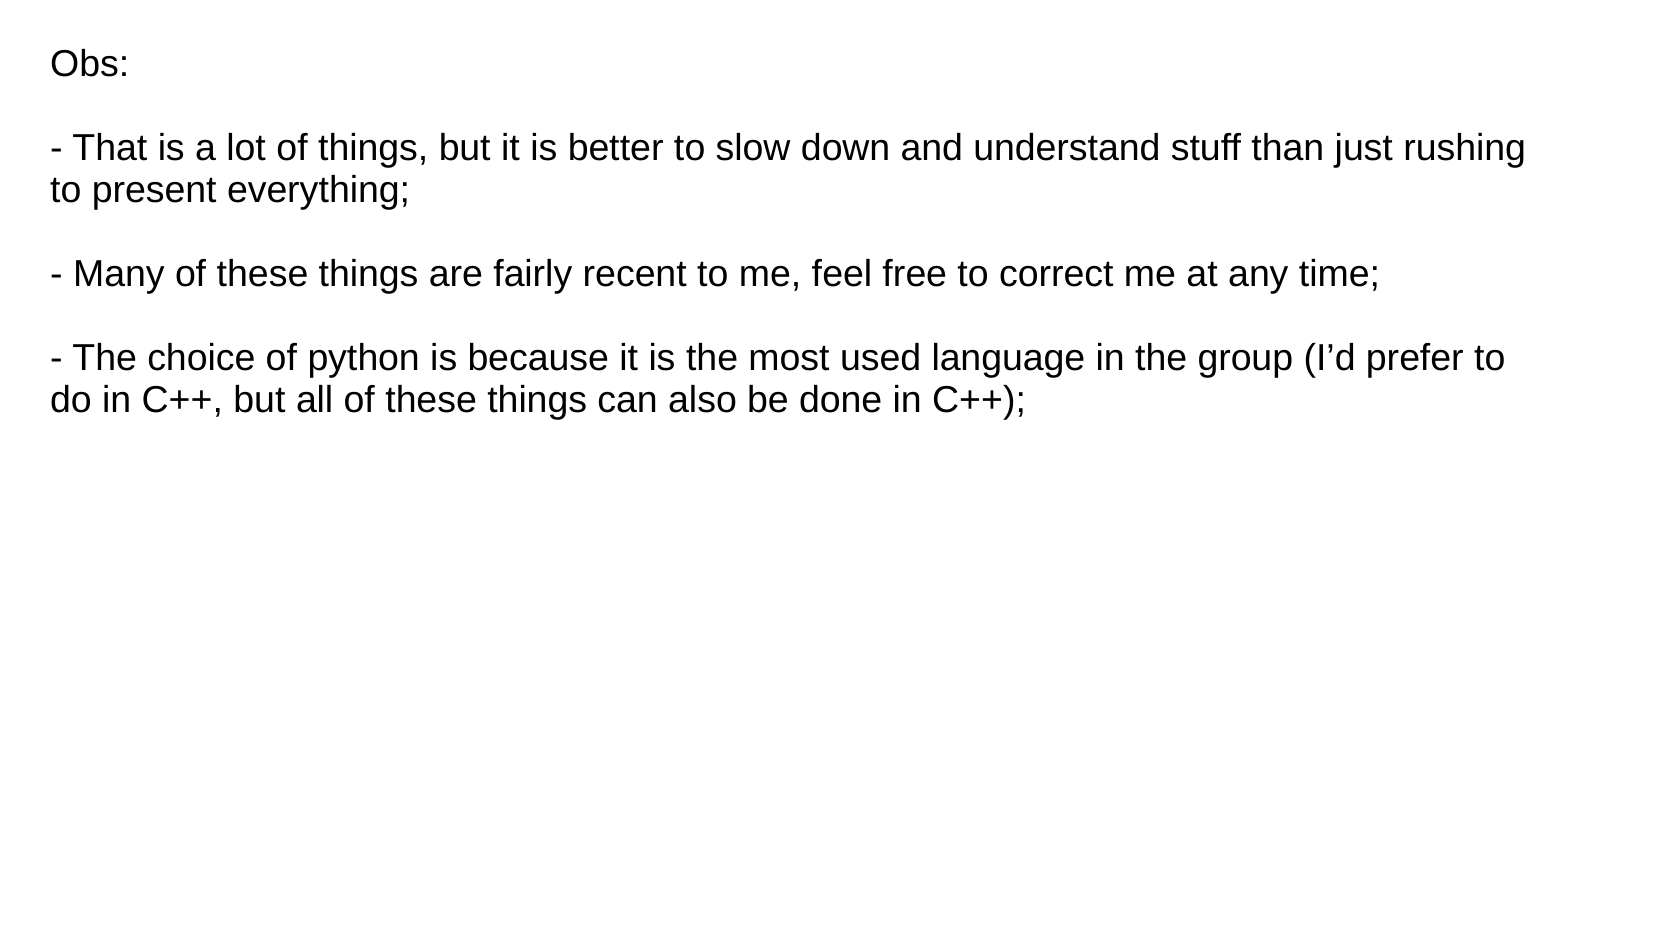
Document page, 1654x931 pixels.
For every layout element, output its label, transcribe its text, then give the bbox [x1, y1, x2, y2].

text_box Obs: - That is a lot of things, but it is better to slow down and understand stuff than just rushing to present everything; - Many of these things are fairly recent to me, feel free to correct me at any time; - The choice of python is because it is the most used language in the group (I’d prefer to do in C++, but all of these things can also be done in C++); [35, 35, 1560, 429]
